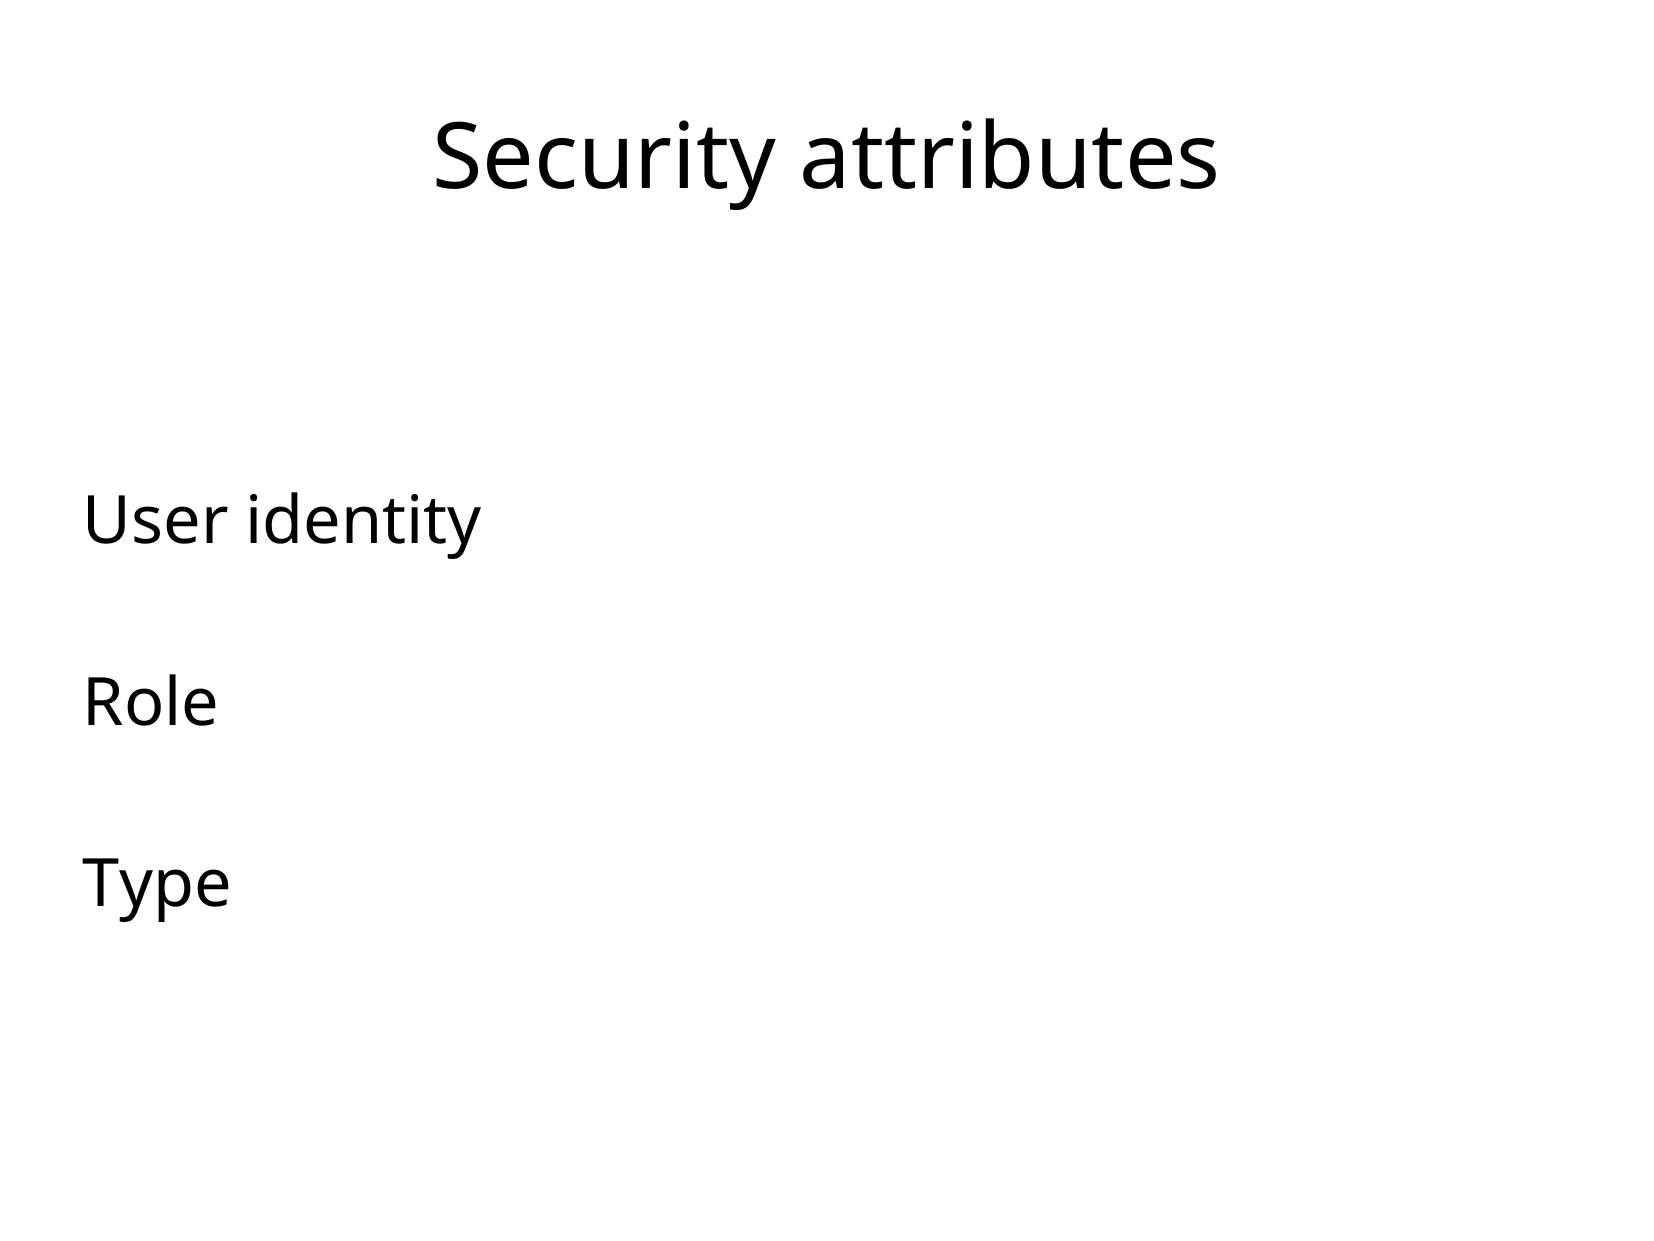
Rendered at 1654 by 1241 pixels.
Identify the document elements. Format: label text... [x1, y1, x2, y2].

subtitle User identity Role Type [82, 290, 1571, 1109]
title Security attributes [82, 49, 1571, 257]
